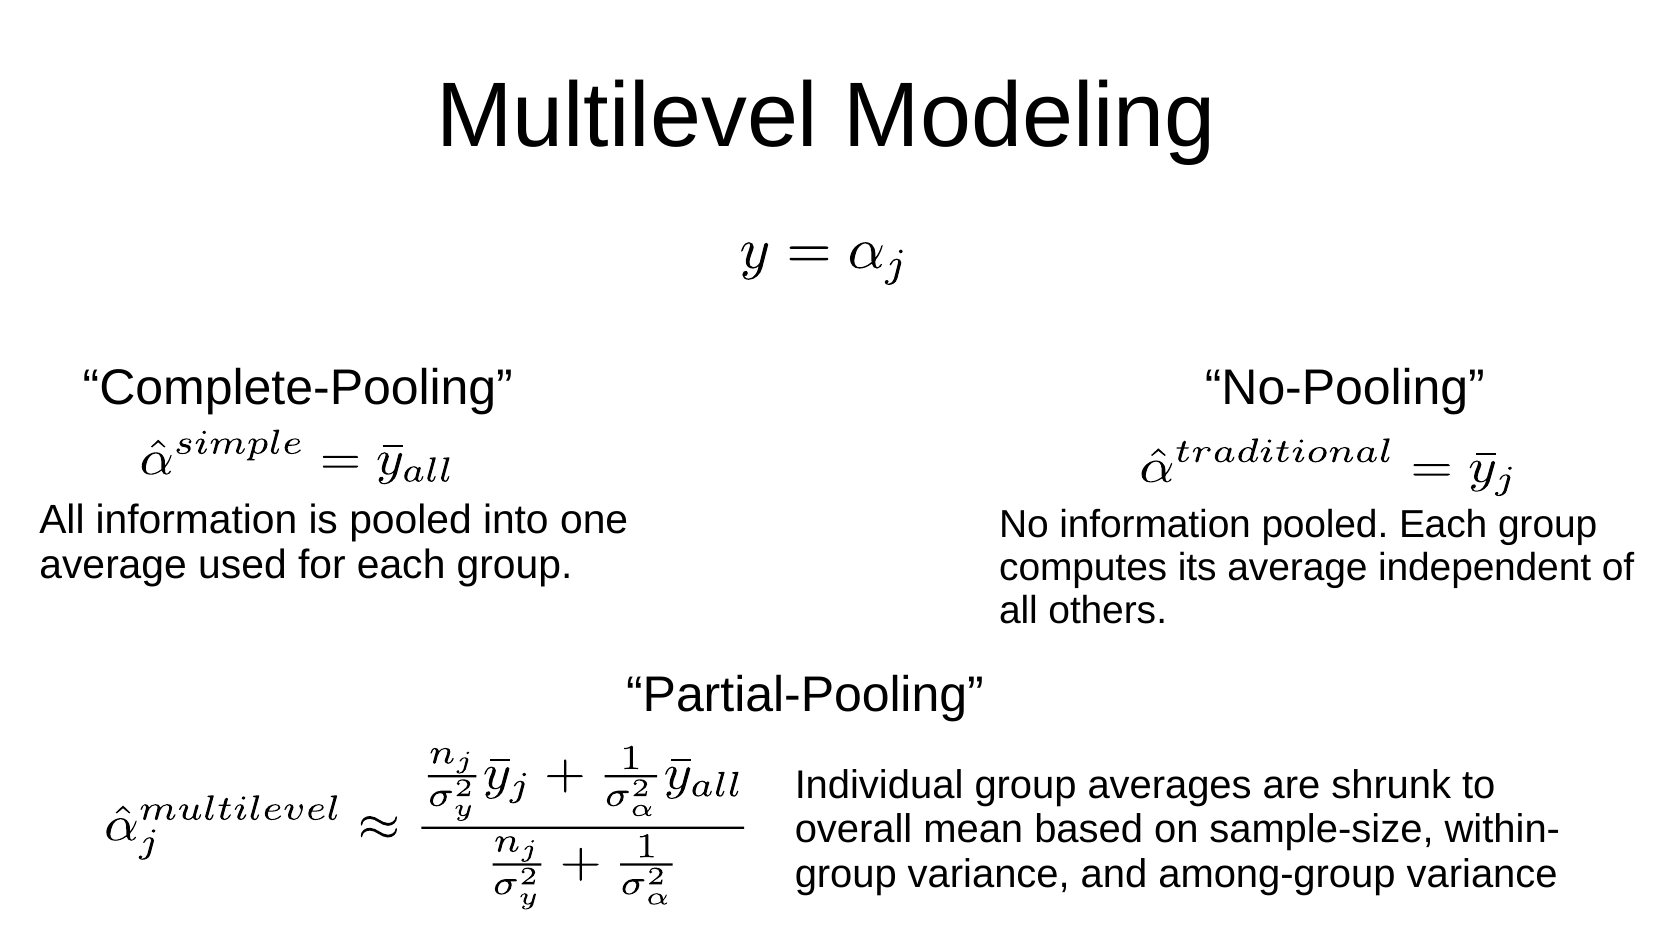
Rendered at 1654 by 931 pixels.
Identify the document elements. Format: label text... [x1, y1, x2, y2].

text_box [106, 747, 738, 910]
list “Partial-Pooling” [555, 666, 1217, 768]
list “Complete-Pooling” [11, 359, 674, 461]
list All information is pooled into one average used for each group. [0, 496, 638, 598]
title Multilevel Modeling [82, 37, 1571, 193]
list No information pooled. Each group computes its average independent of all others. [938, 501, 1654, 632]
list Individual group averages are shrunk to overall mean based on sample-size, within-group variance, and among-group variance [738, 761, 1577, 928]
text_box [1141, 461, 1512, 497]
list “No-Pooling” [1133, 359, 1654, 461]
text_box [141, 461, 450, 485]
text_box [741, 242, 903, 285]
